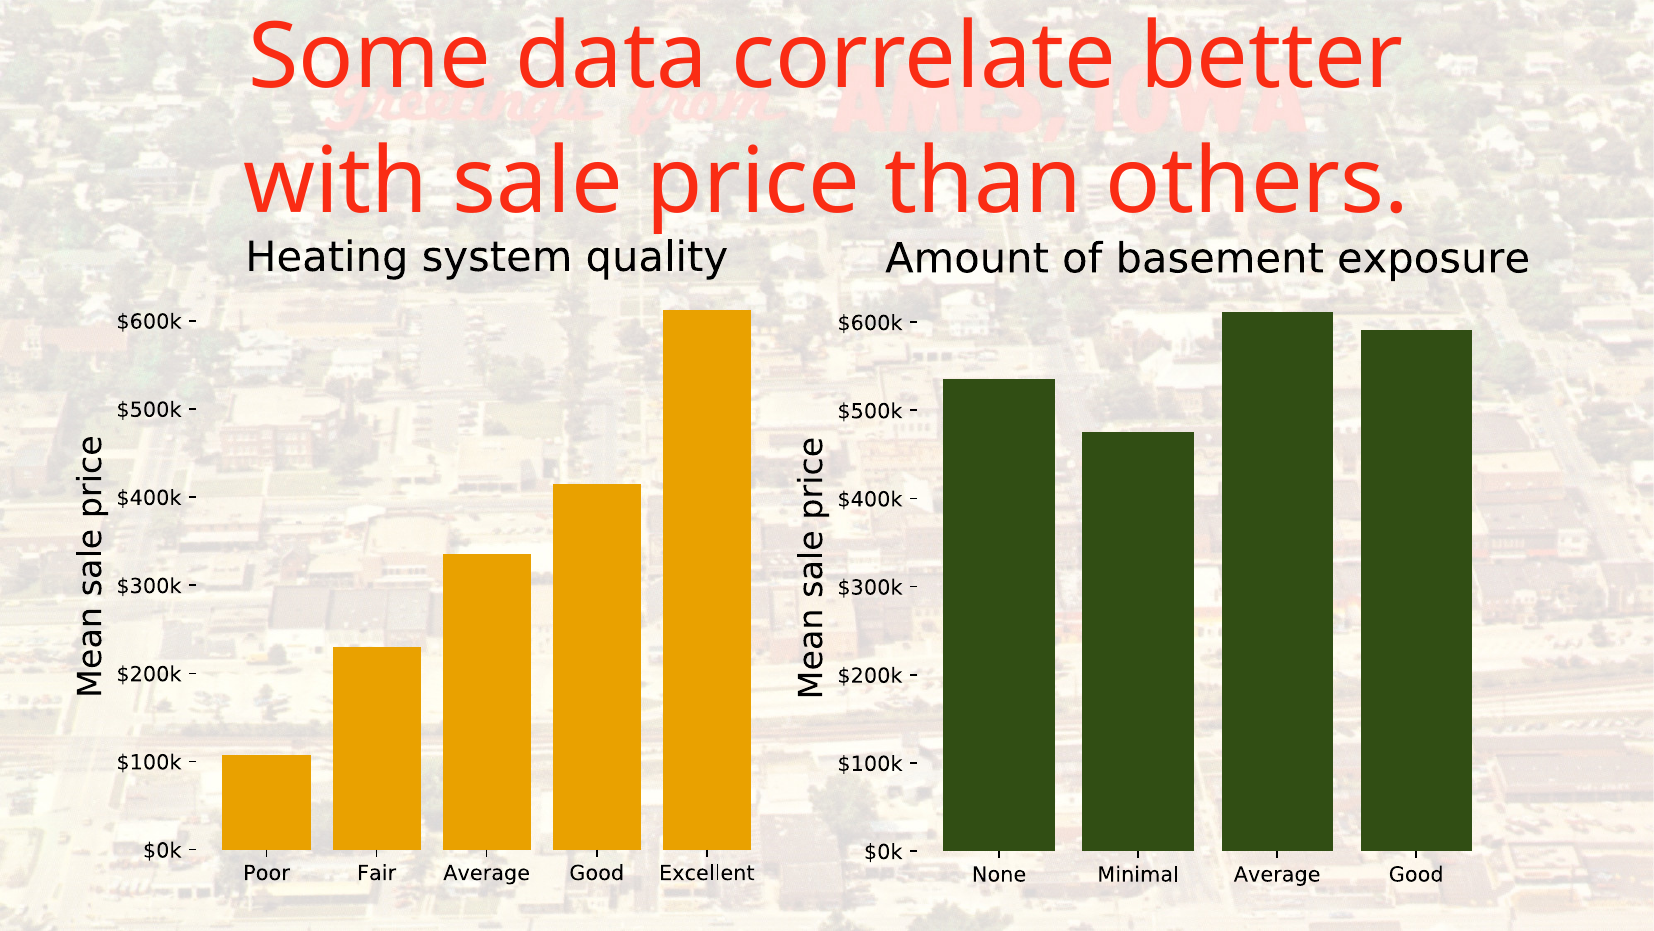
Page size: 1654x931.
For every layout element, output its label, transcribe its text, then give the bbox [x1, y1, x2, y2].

picture [0, 0, 1654, 931]
title Some data correlate better with sale price than others. [82, 22, 1571, 207]
